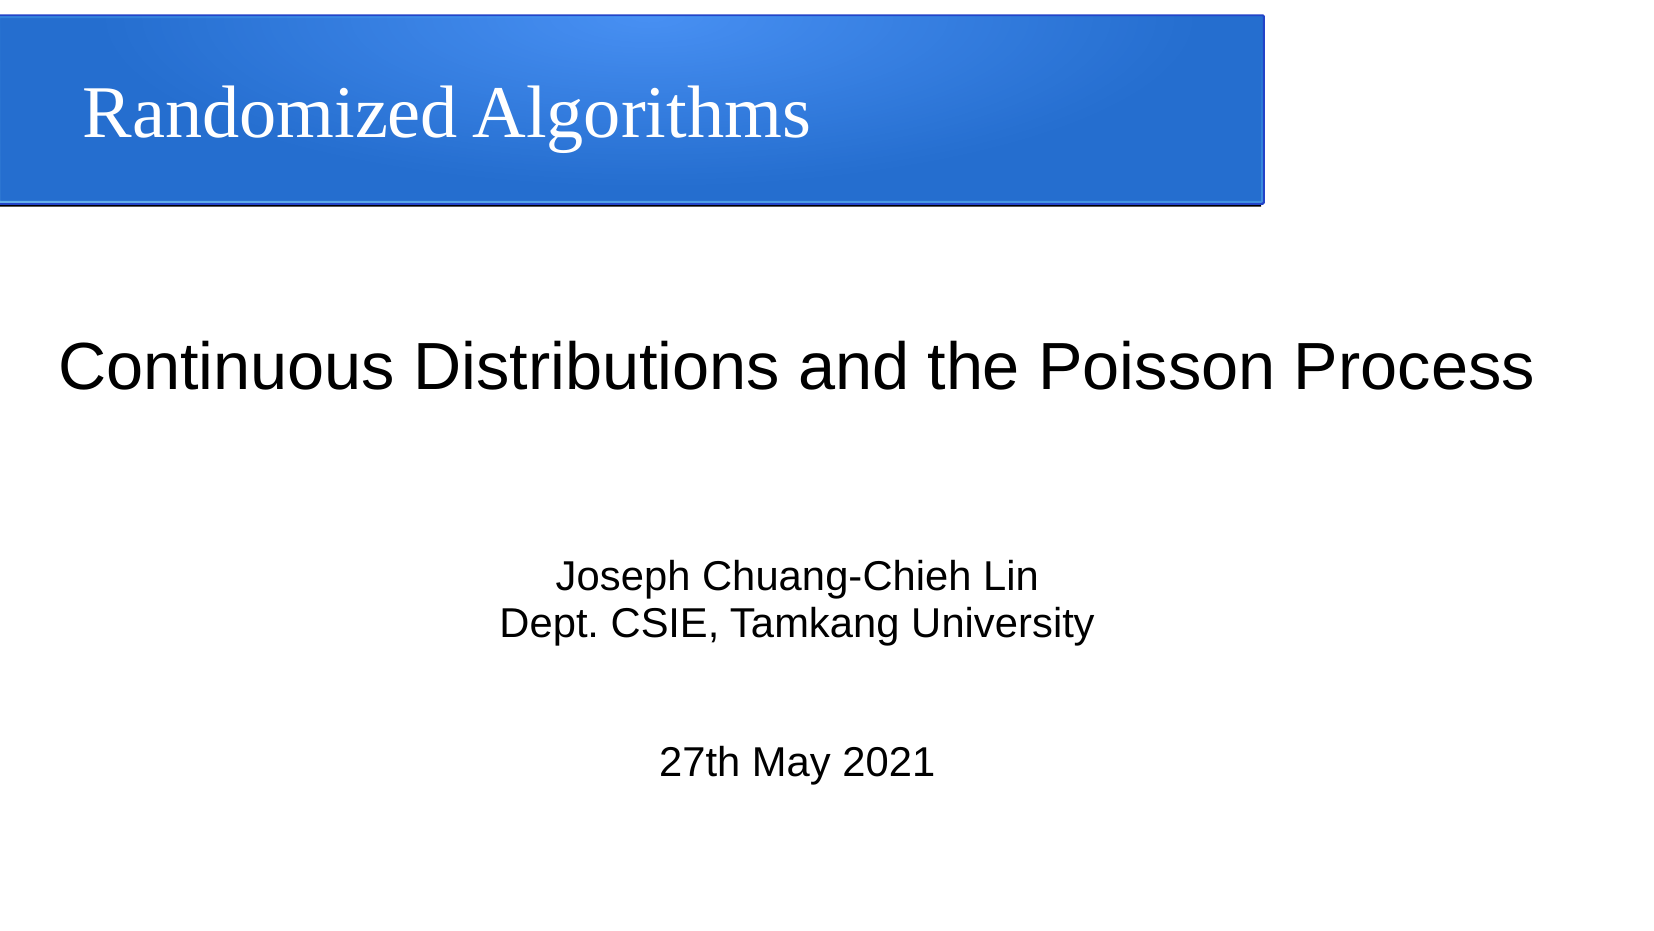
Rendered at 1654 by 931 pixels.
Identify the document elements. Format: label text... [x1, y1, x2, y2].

title Randomized Algorithms [82, 35, 1235, 189]
subtitle Continuous Distributions and the Poisson Process Joseph Chuang-Chieh Lin Dept. CSIE, Tamkang University 27th May 2021 [53, 224, 1542, 815]
